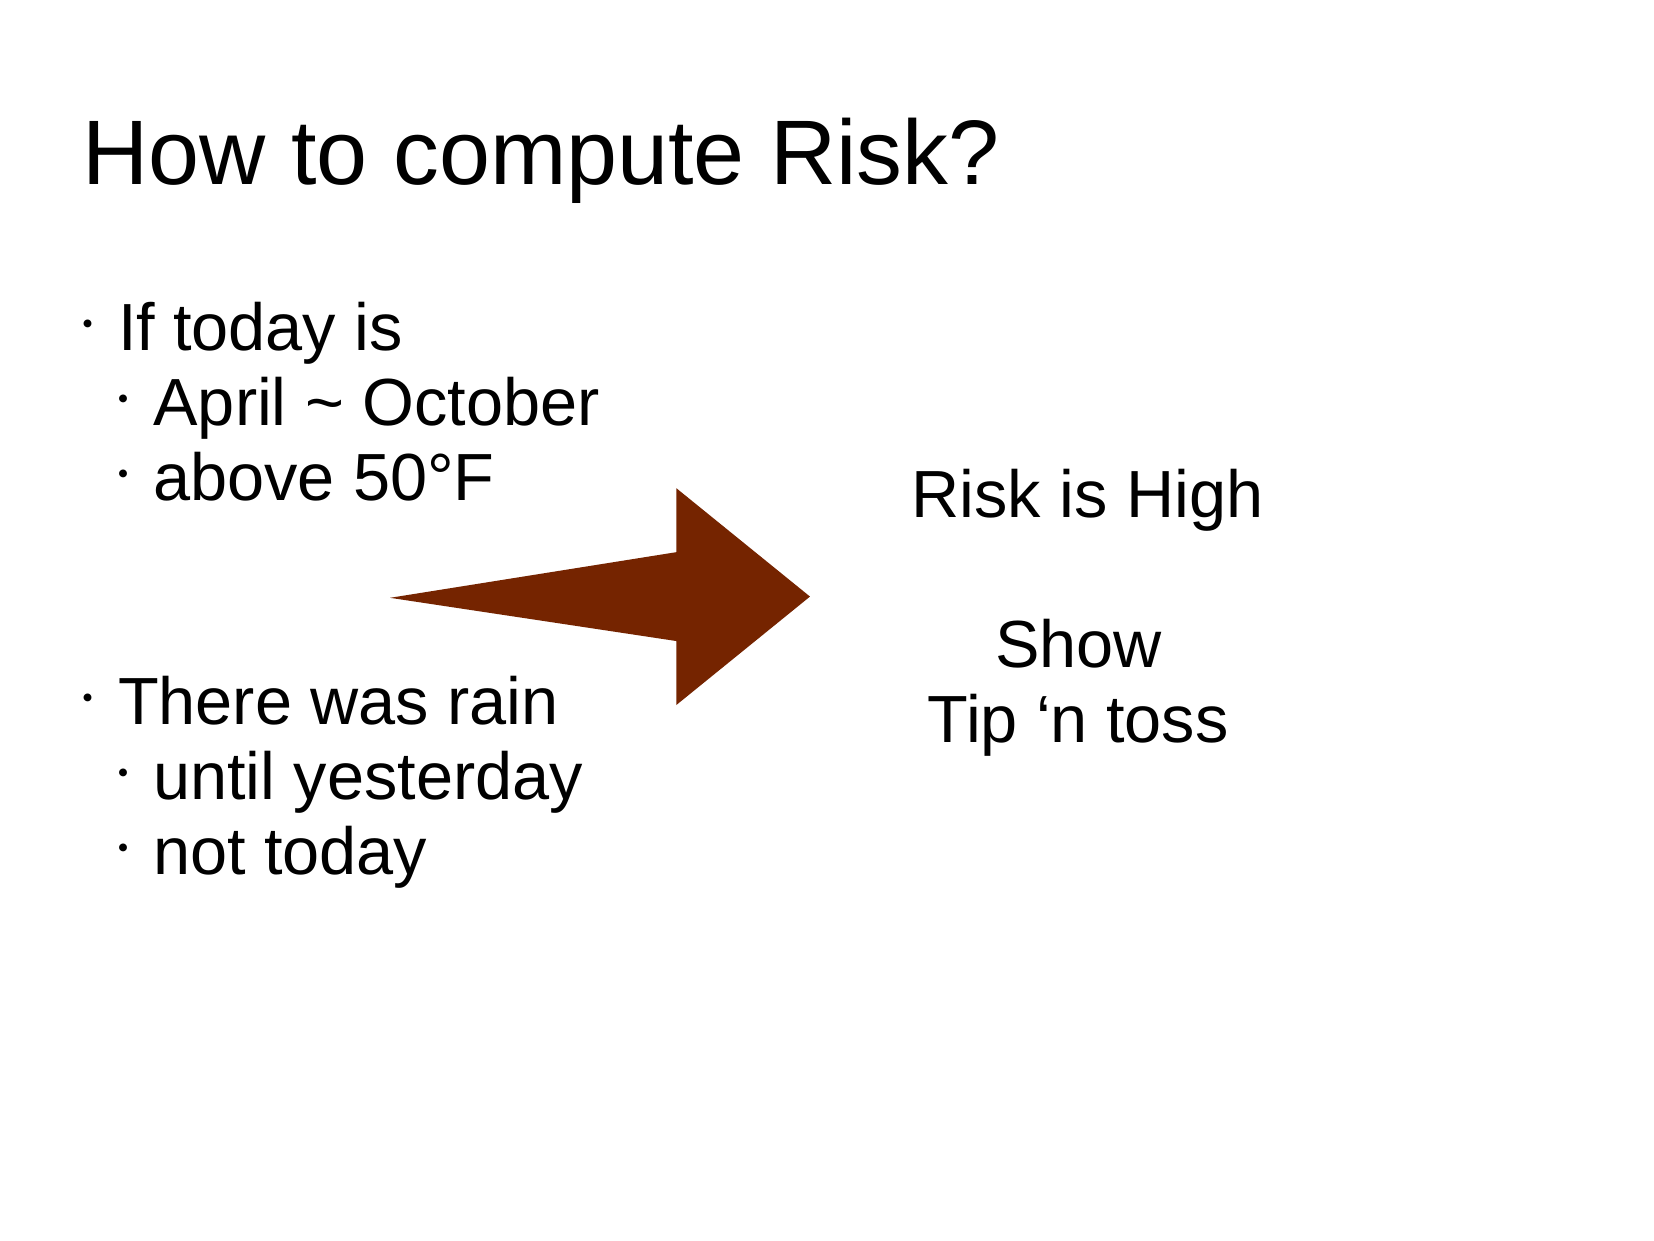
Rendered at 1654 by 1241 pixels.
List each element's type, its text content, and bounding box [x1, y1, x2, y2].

text_box If today is April ~ October above 50°F There was rain until yesterday not today [82, 290, 1571, 1010]
text_box Risk is High Show Tip ‘n toss [870, 450, 1306, 764]
title How to compute Risk? [82, 49, 1571, 257]
picture [390, 488, 811, 706]
